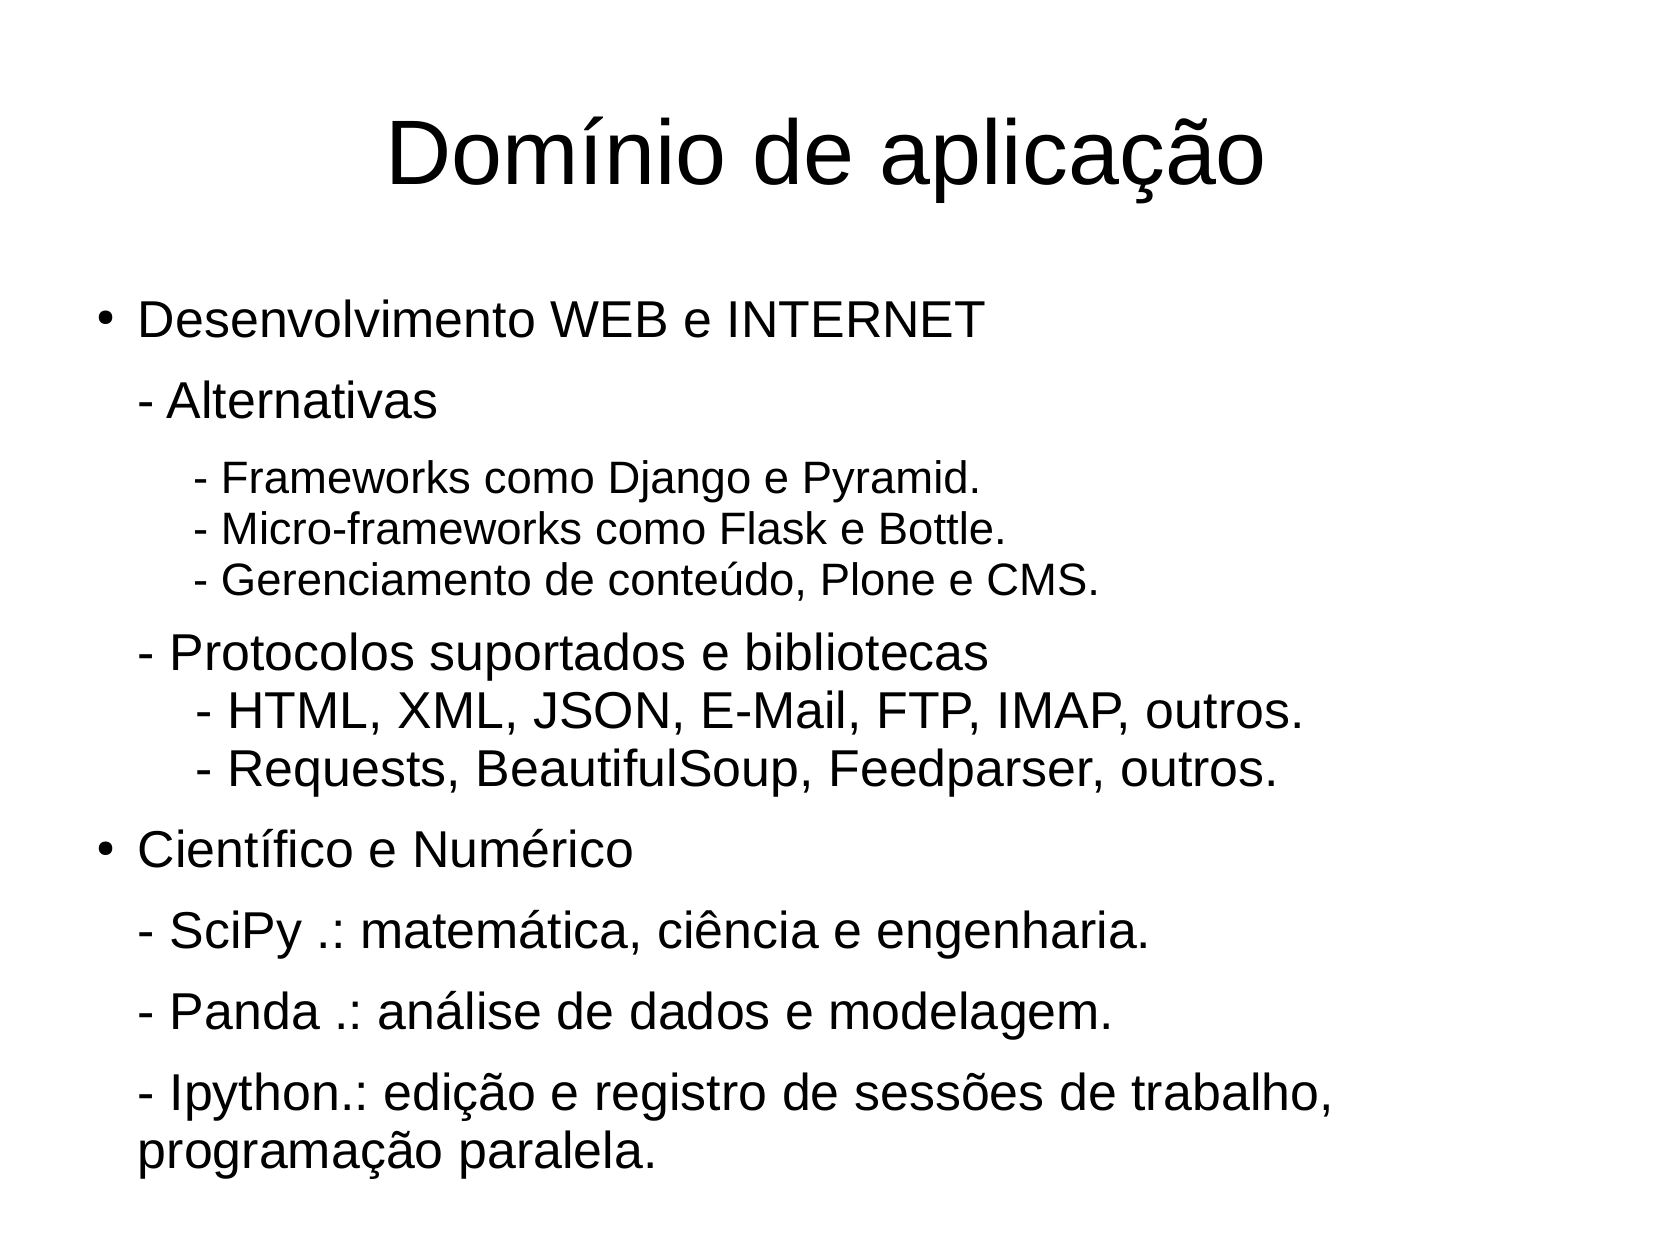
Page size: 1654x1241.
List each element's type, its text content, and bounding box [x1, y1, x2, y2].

title Domínio de aplicação [82, 49, 1571, 257]
list Desenvolvimento WEB e INTERNET - Alternativas - Frameworks como Django e Pyramid. - Micro-frameworks como Flask e Bottle. - Gerenciamento de conteúdo, Plone e CMS. - Protocolos suportados e bibliotecas - HTML, XML, JSON, E-Mail, FTP, IMAP, outros. - Requests, BeautifulSoup, Feedparser, outros. Científico e Numérico - SciPy .: matemática, ciência e engenharia. - Panda .: análise de dados e modelagem. - Ipython.: edição e registro de sessões de trabalho, programação paralela. [82, 290, 1571, 1182]
